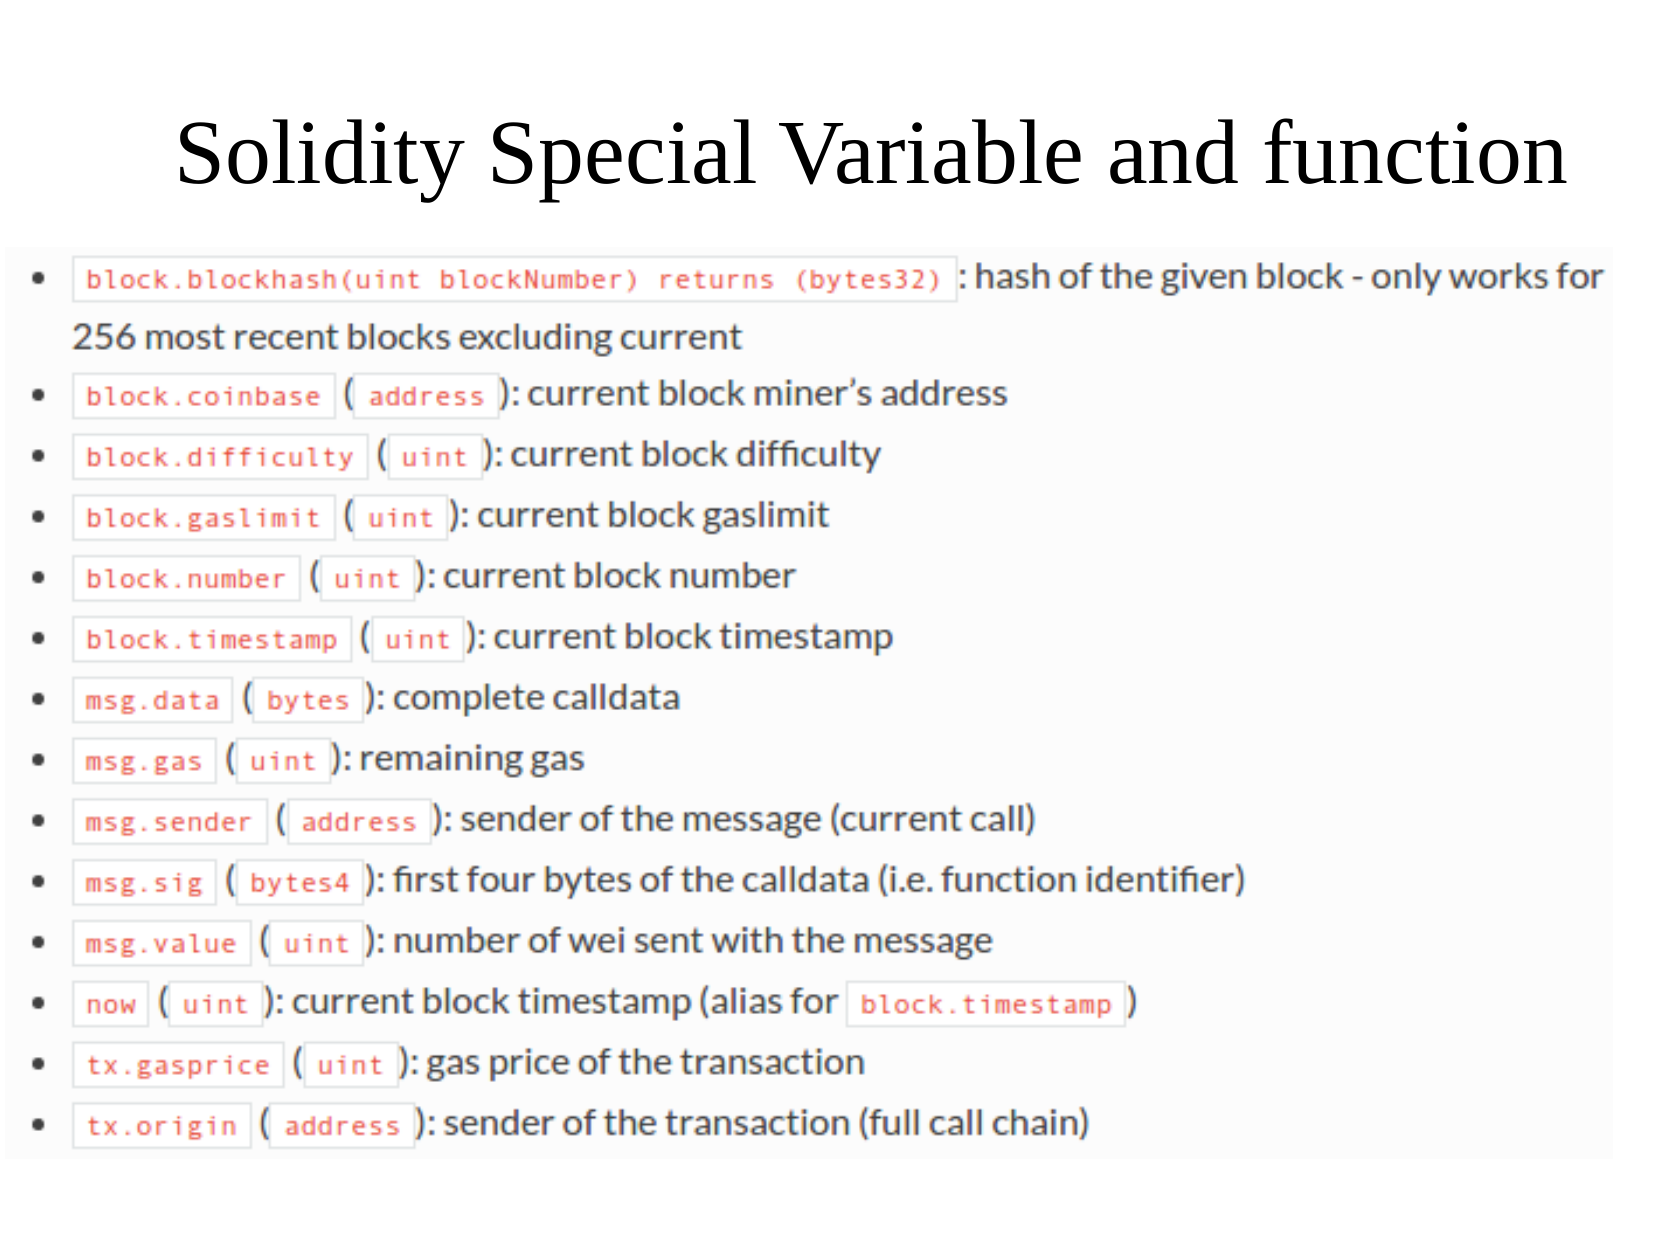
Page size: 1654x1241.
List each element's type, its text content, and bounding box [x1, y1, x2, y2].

picture [5, 247, 1613, 1159]
title Solidity Special Variable and function [82, 49, 1571, 247]
